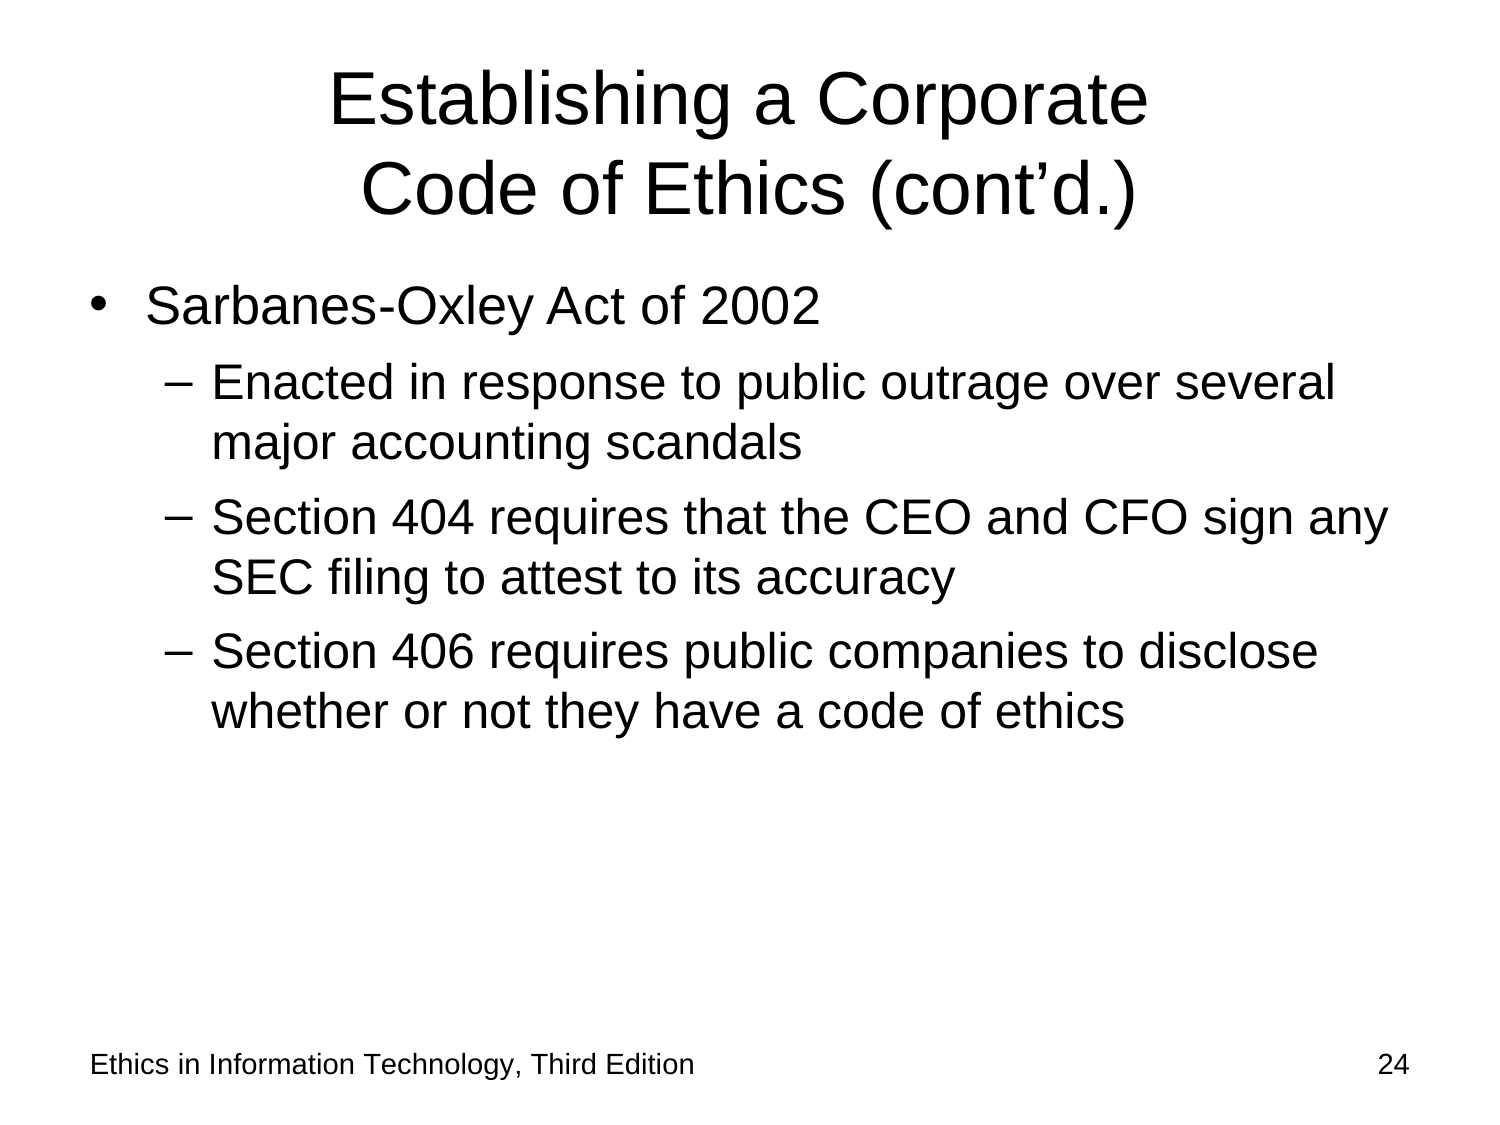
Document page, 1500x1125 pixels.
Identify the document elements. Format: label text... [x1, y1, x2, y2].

list Sarbanes-Oxley Act of 2002 Enacted in response to public outrage over several major accounting scandals Section 404 requires that the CEO and CFO sign any SEC filing to attest to its accuracy Section 406 requires public companies to disclose whether or not they have a code of ethics [75, 262, 1425, 1005]
text_box Ethics in Information Technology, Third Edition [74, 1037, 1074, 1103]
title Establishing a Corporate Code of Ethics (cont’d.) [75, 41, 1426, 239]
text_box <number> [1074, 1037, 1425, 1103]
